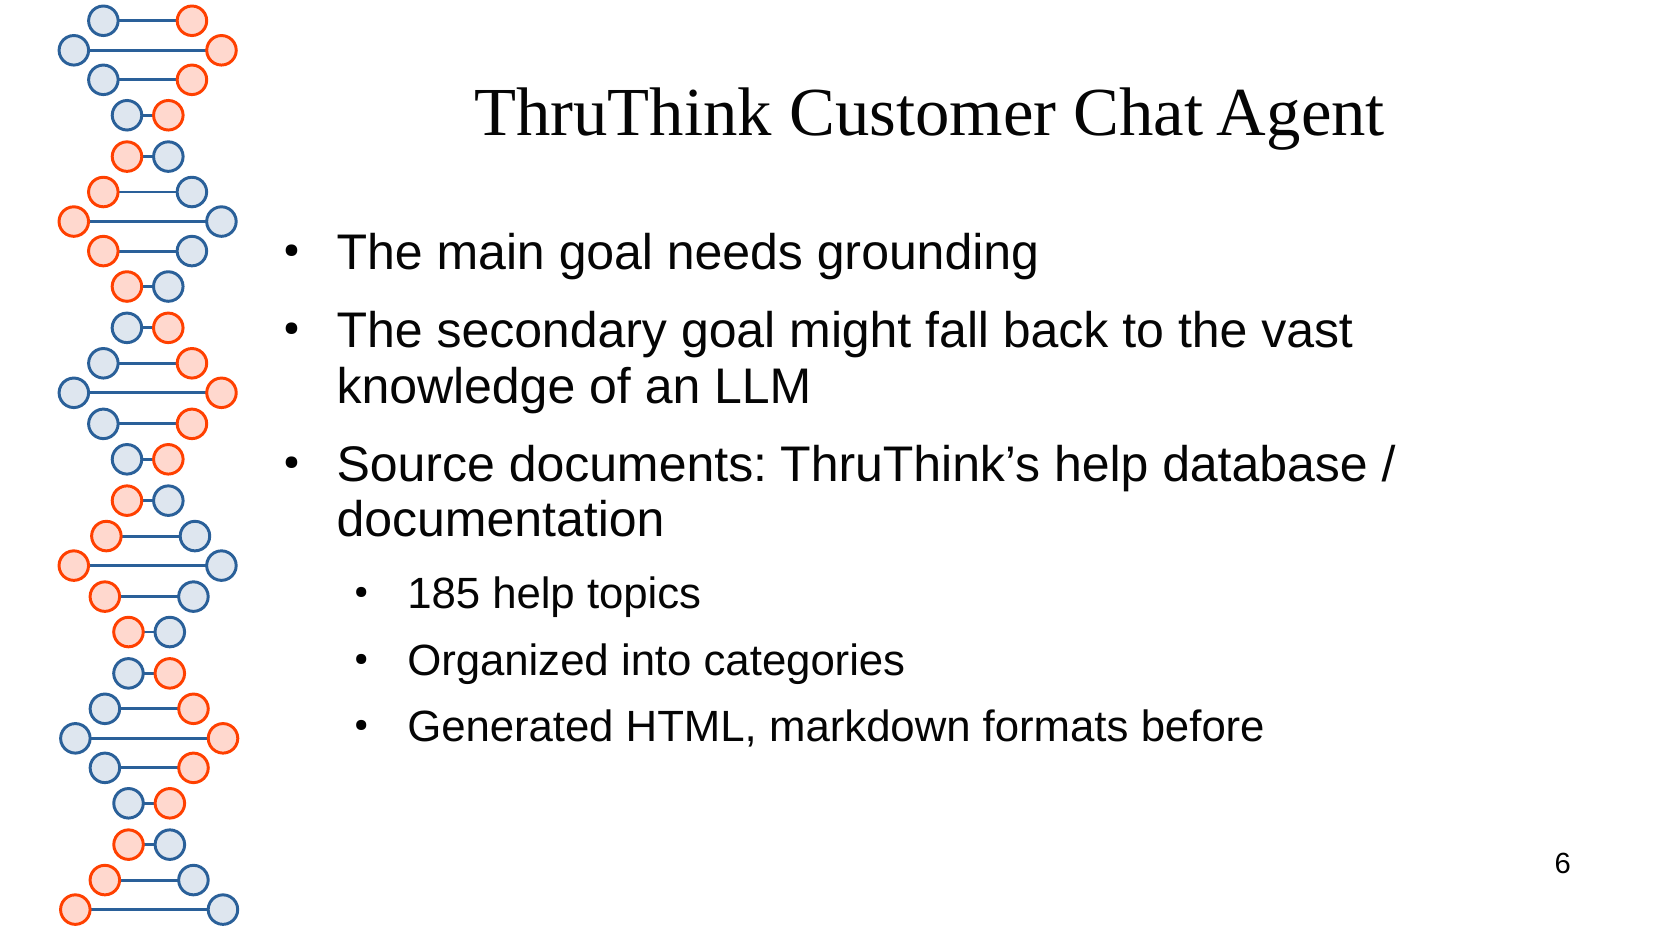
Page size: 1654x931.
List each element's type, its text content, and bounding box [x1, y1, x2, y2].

title ThruThink Customer Chat Agent [265, 35, 1595, 189]
list The main goal needs grounding The secondary goal might fall back to the vast knowledge of an LLM Source documents: ThruThink’s help database / documentation 185 help topics Organized into categories Generated HTML, markdown formats before [265, 224, 1595, 764]
